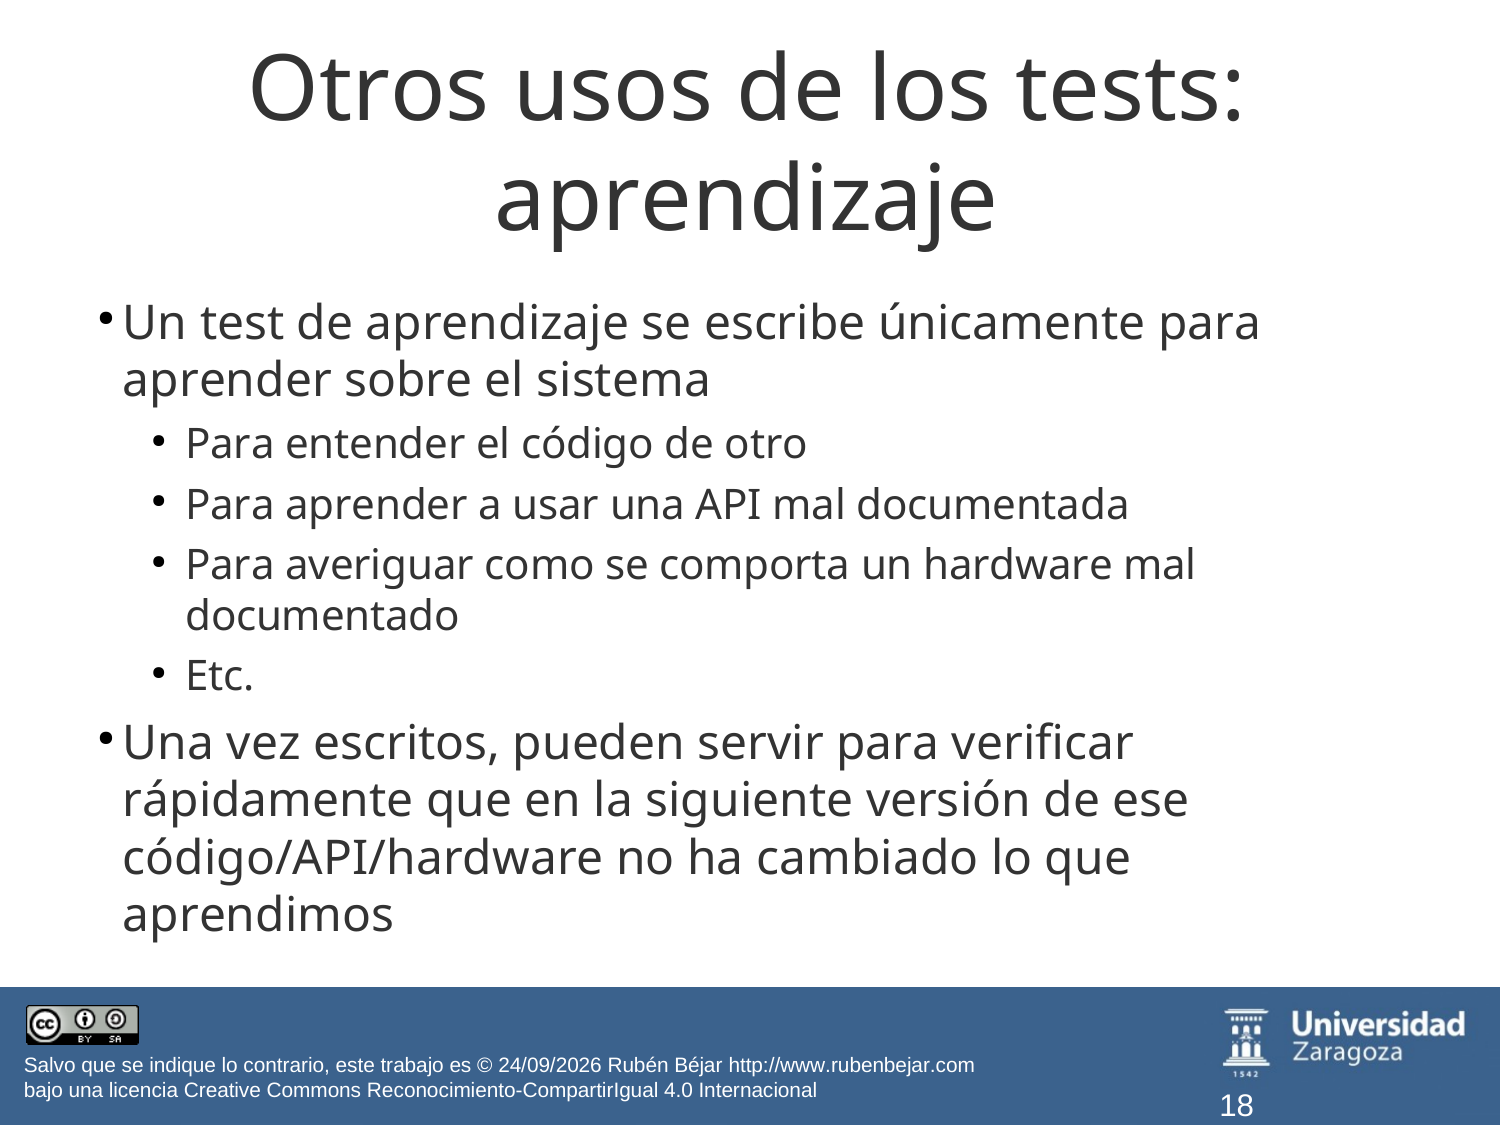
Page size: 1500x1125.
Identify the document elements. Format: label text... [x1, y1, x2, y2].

title Otros usos de los tests: aprendizaje [74, 20, 1420, 257]
list Un test de aprendizaje se escribe únicamente para aprender sobre el sistema Para entender el código de otro Para aprender a usar una API mal documentada Para averiguar como se comporta un hardware mal documentado Etc. Una vez escritos, pueden servir para verificar rápidamente que en la siguiente versión de ese código/API/hardware no ha cambiado lo que aprendimos [82, 283, 1418, 957]
picture [0, 987, 1500, 1125]
